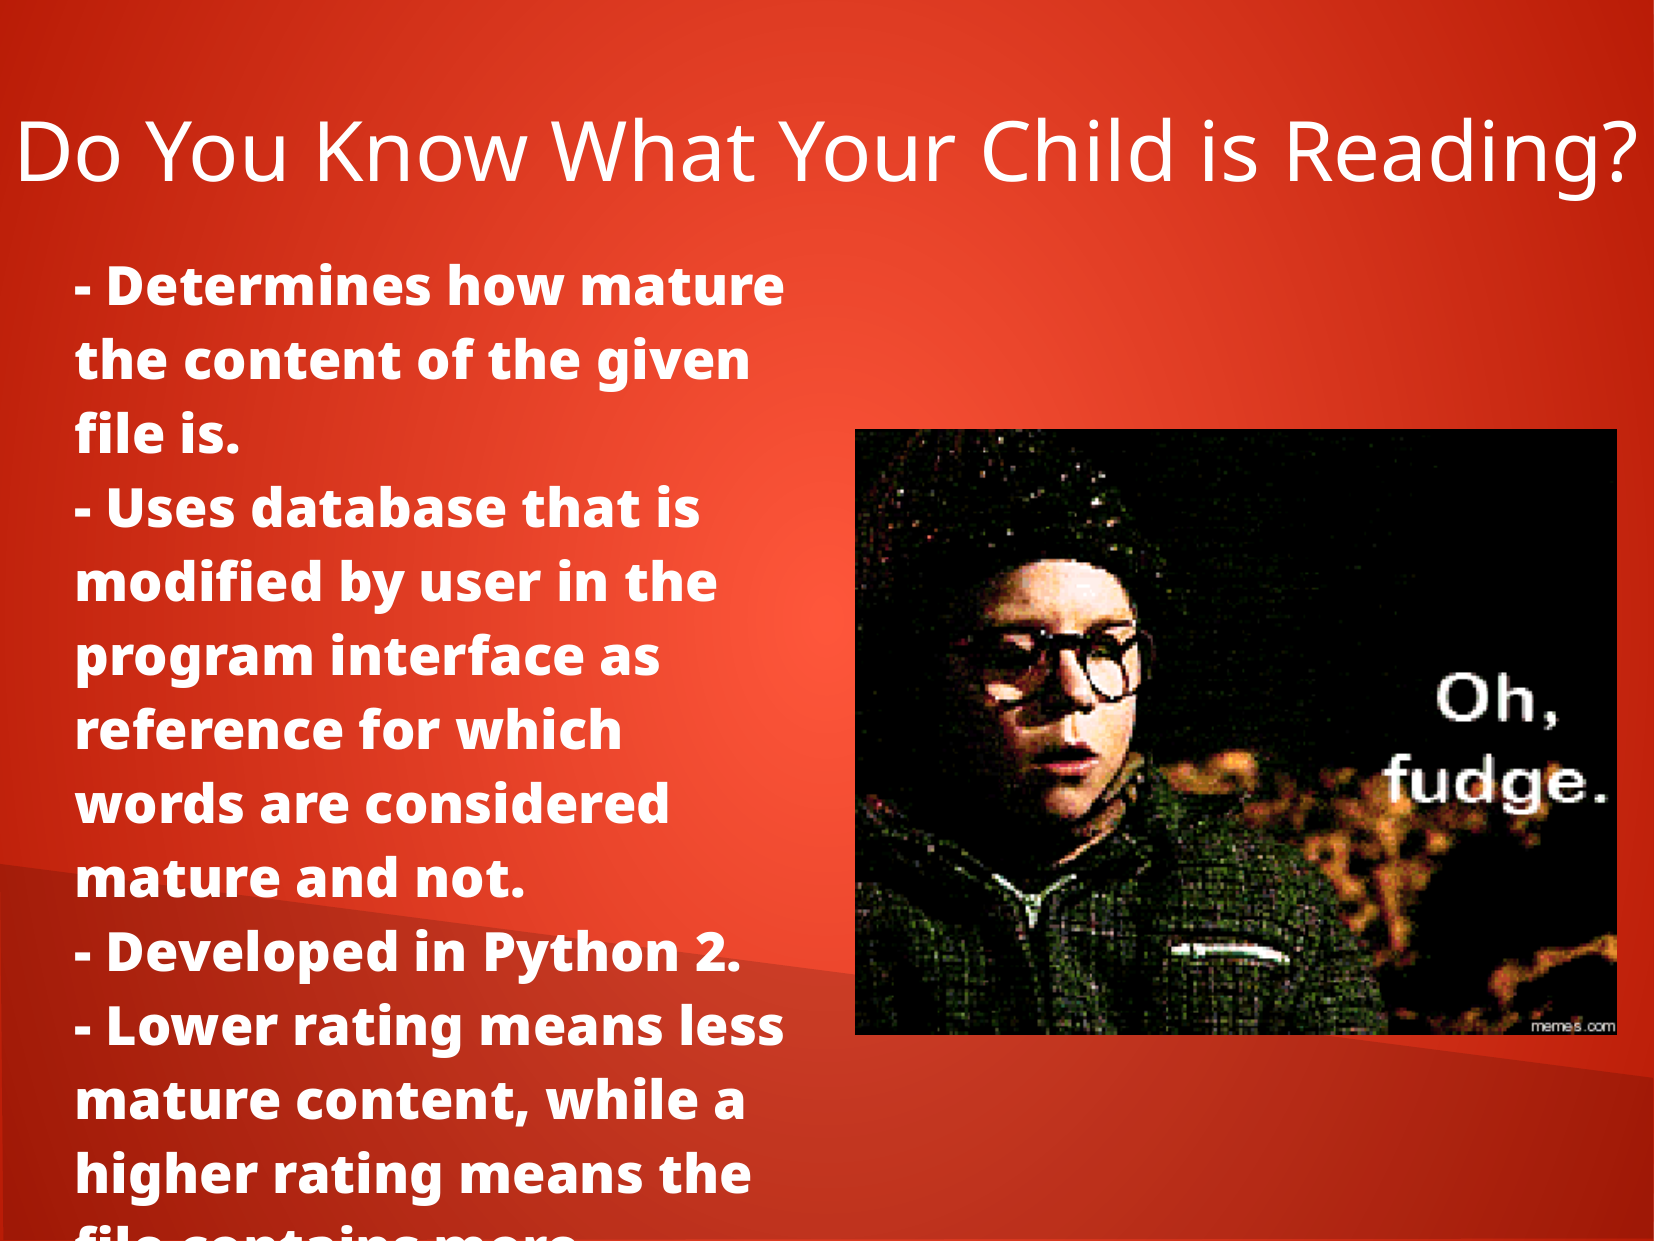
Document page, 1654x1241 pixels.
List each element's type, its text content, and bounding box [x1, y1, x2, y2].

title Do You Know What Your Child is Reading? [0, 47, 1654, 252]
picture [855, 429, 1617, 1036]
text_box - Determines how mature the content of the given file is. - Uses database that is modified by user in the program interface as reference for which words are considered mature and not. - Developed in Python 2. - Lower rating means less mature content, while a higher rating means the file contains more mature content. [60, 240, 811, 1166]
